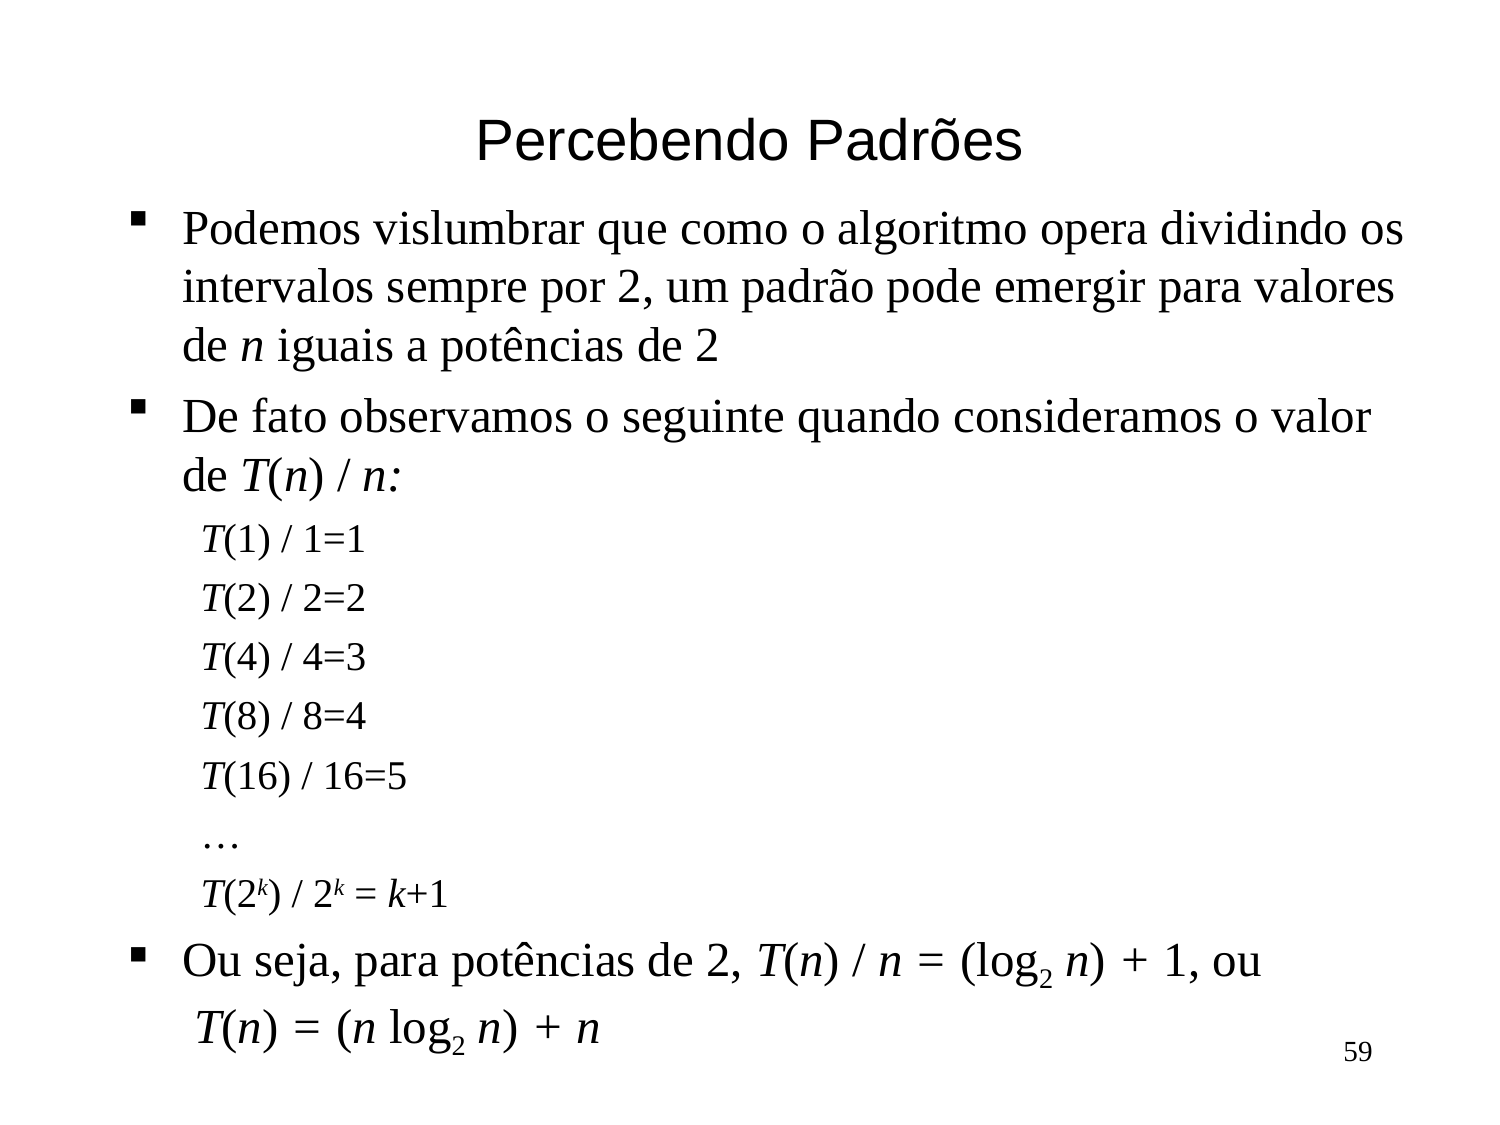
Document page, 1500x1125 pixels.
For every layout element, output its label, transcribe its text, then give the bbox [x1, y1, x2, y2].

title Percebendo Padrões [112, 99, 1388, 175]
list Podemos vislumbrar que como o algoritmo opera dividindo os intervalos sempre por 2, um padrão pode emergir para valores de n iguais a potências de 2 De fato observamos o seguinte quando consideramos o valor de T(n) / n: T(1) / 1=1 T(2) / 2=2 T(4) / 4=3 T(8) / 8=4 T(16) / 16=5 … T(2k) / 2k = k+1 Ou seja, para potências de 2, T(n) / n = (log2 n) + 1, ou T(n) = (n log2 n) + n [112, 187, 1425, 1075]
